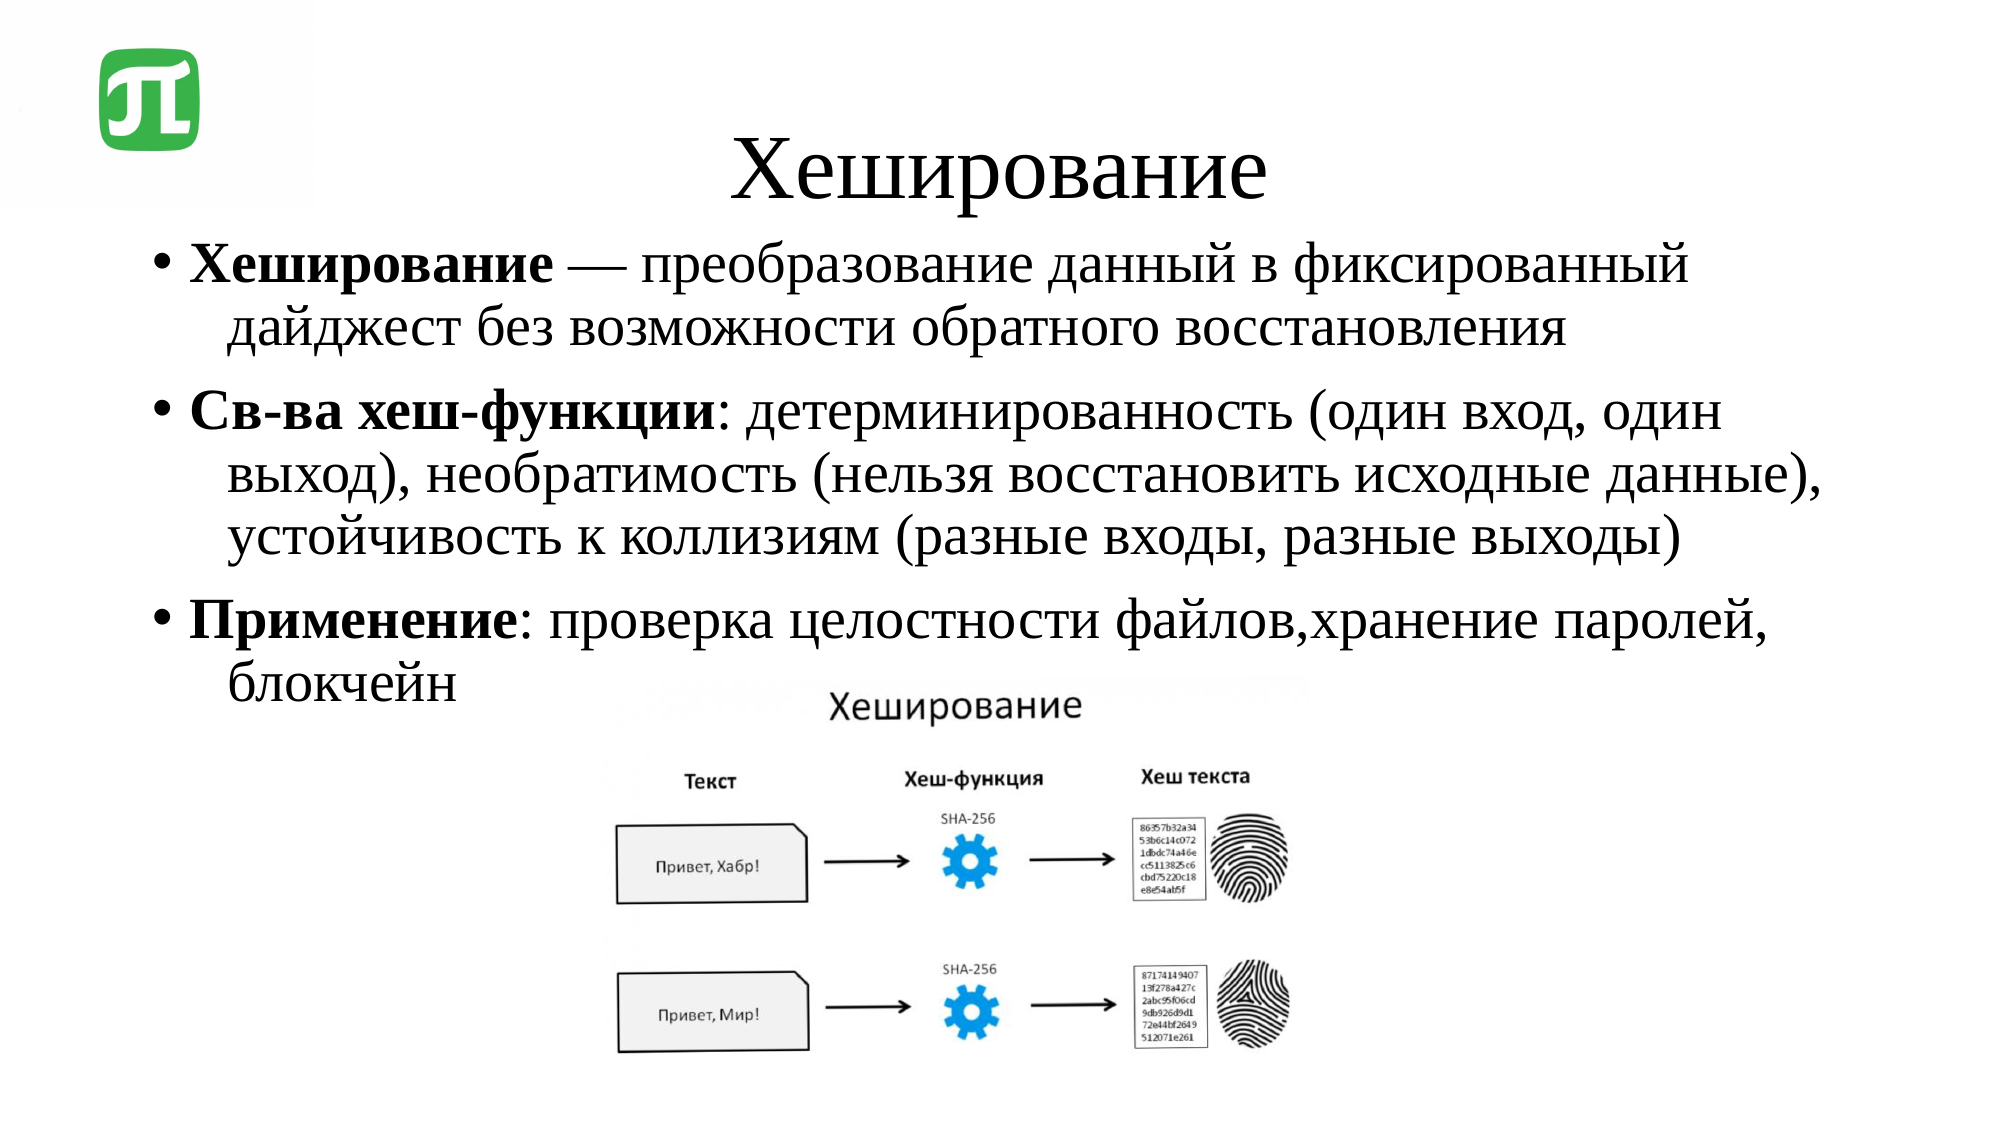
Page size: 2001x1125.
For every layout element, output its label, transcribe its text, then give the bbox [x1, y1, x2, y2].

picture [600, 675, 1313, 1081]
title Хеширование [137, 59, 1863, 224]
list Хеширование — преобразование данный в фиксированный дайджест без возможности обратного восстановления Св-ва хеш-функции: детерминированность (один вход, один выход), необратимость (нельзя восстановить исходные данные), устойчивость к коллизиям (разные входы, разные выходы) Применение: проверка целостности файлов,хранение паролей, блокчейн [137, 224, 1863, 751]
picture [0, 0, 315, 211]
